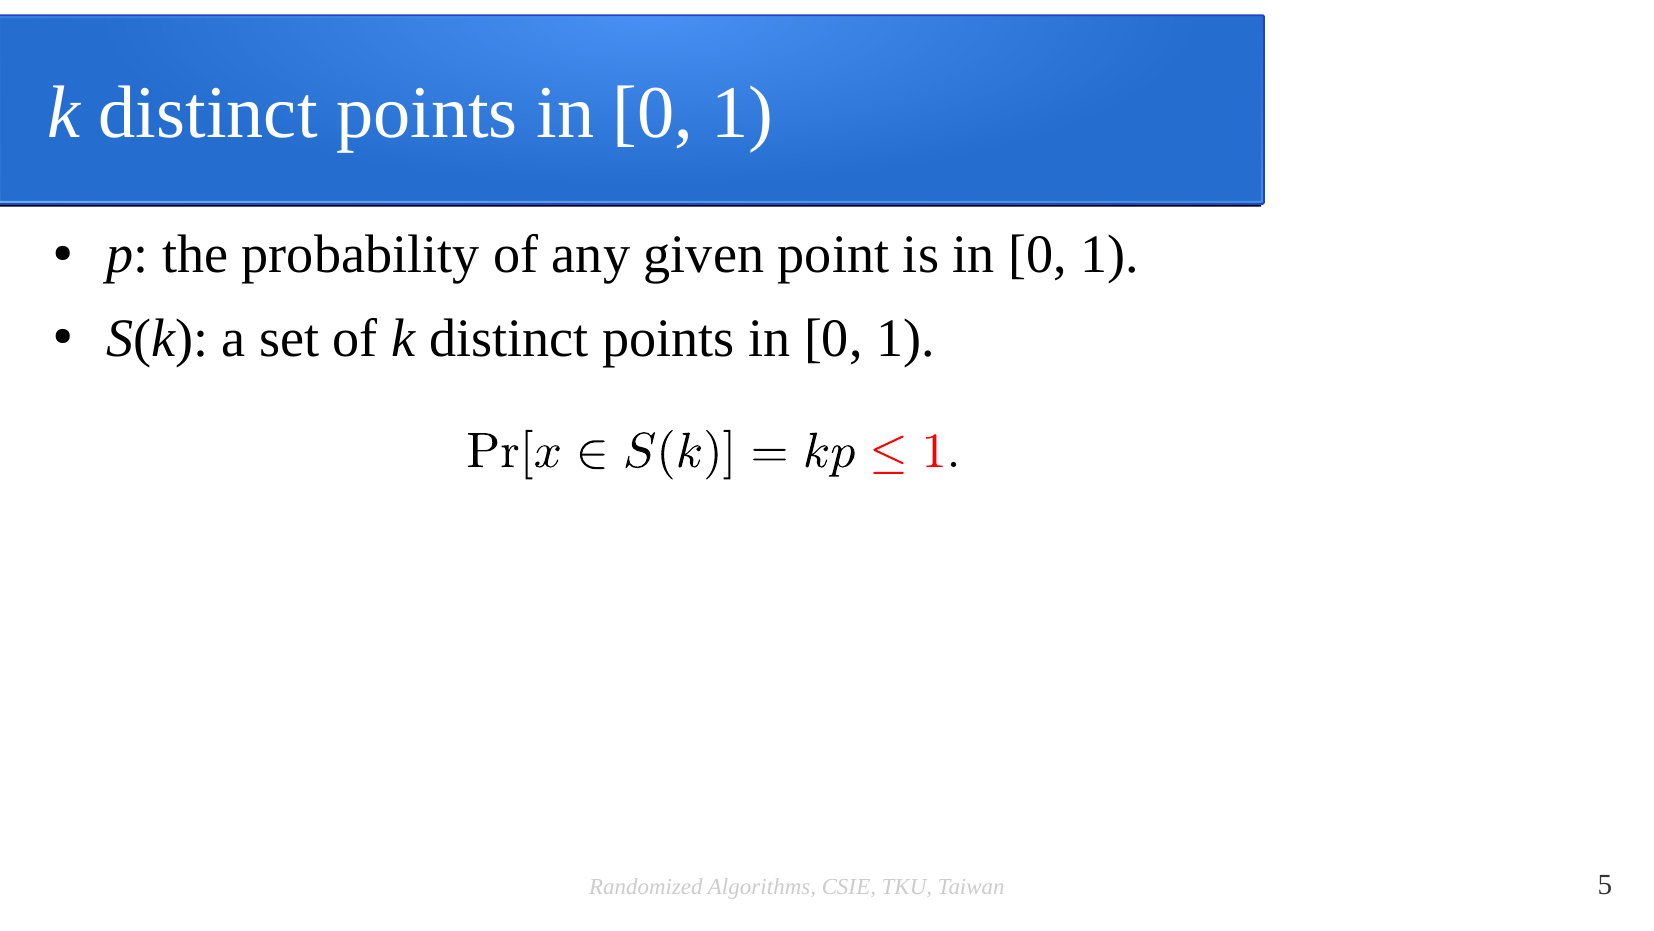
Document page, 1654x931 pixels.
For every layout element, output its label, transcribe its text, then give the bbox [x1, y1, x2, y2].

title k distinct points in [0, 1) [47, 35, 1199, 189]
picture [466, 429, 957, 480]
list p: the probability of any given point is in [0, 1). S(k): a set of k distinct points in [0, 1). [35, 224, 1524, 764]
